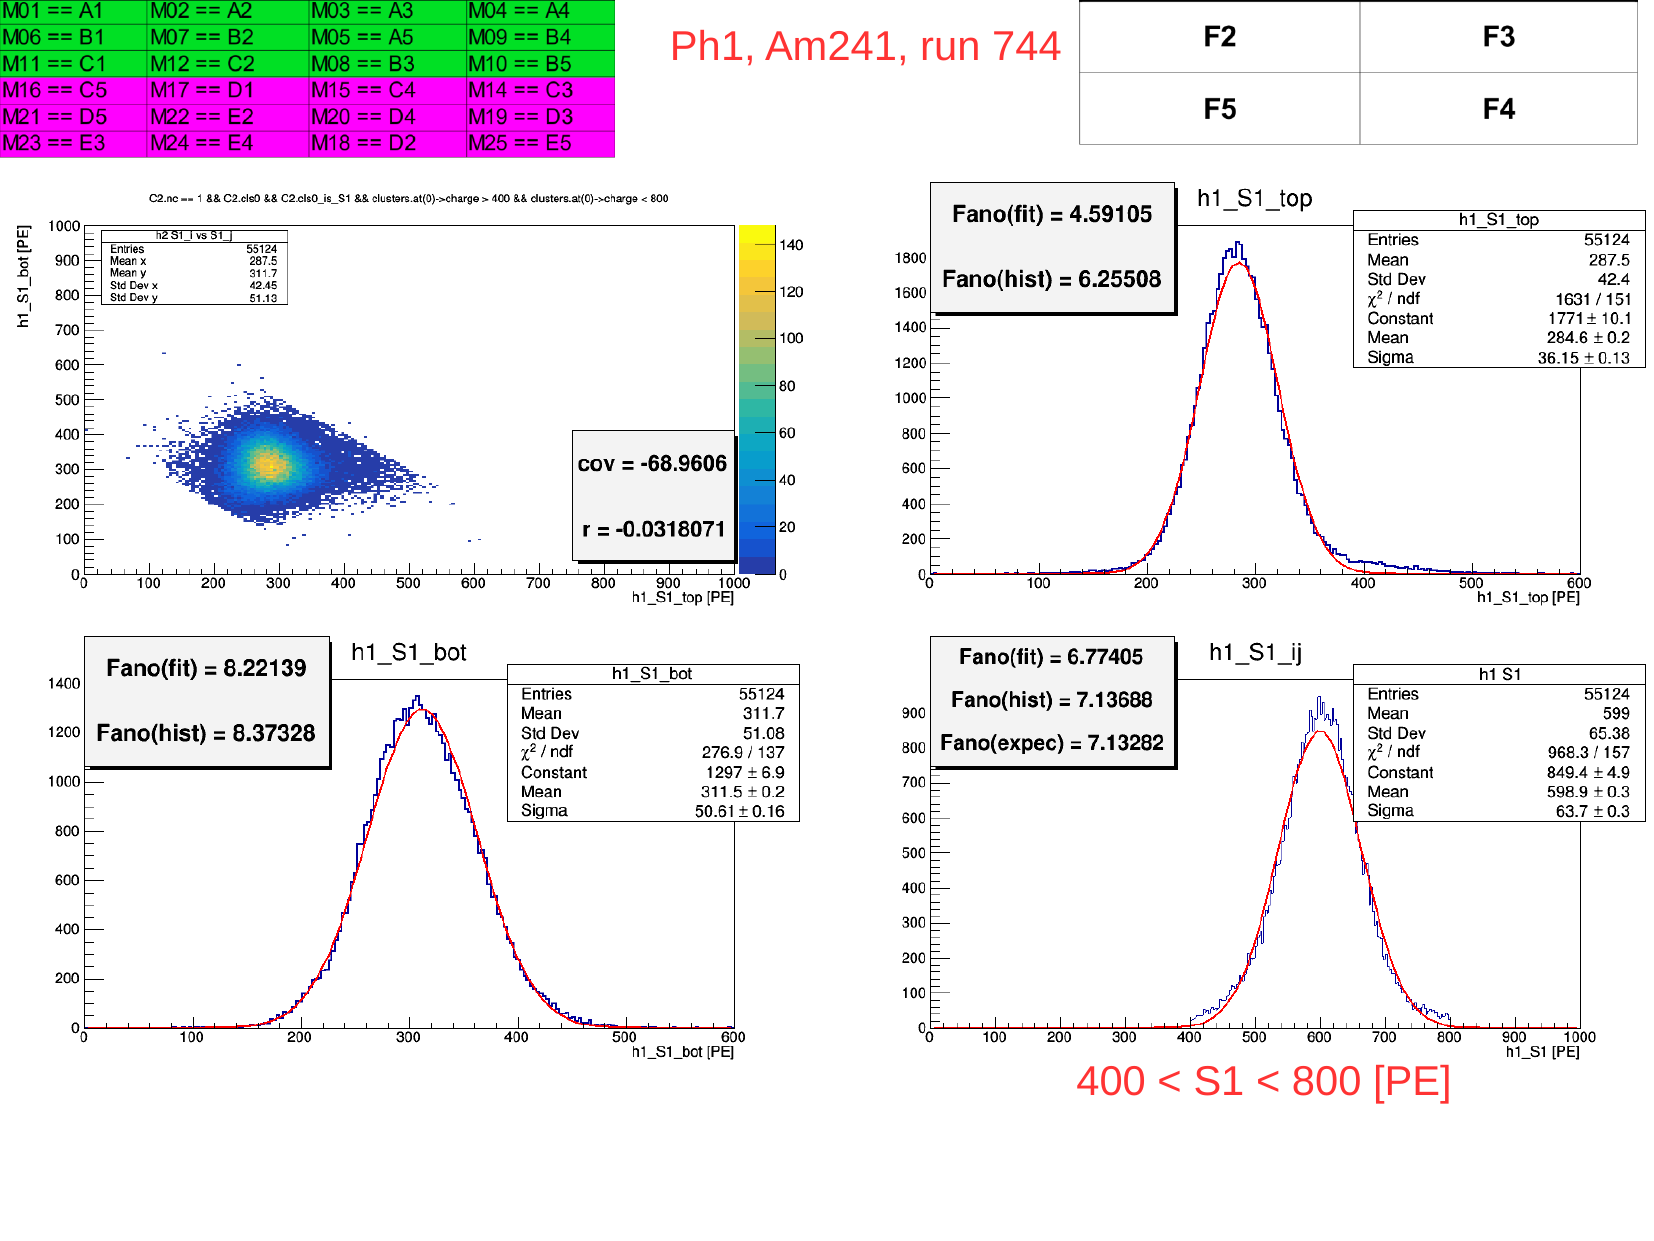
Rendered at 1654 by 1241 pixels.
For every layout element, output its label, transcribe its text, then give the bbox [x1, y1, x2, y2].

text_box 400 < S1 < 800 [PE] [923, 1050, 1606, 1186]
text_box Ph1, Am241, run 744 [615, 15, 1207, 150]
picture [6, 179, 1654, 1068]
picture [1079, 0, 1638, 145]
picture [0, 0, 615, 159]
